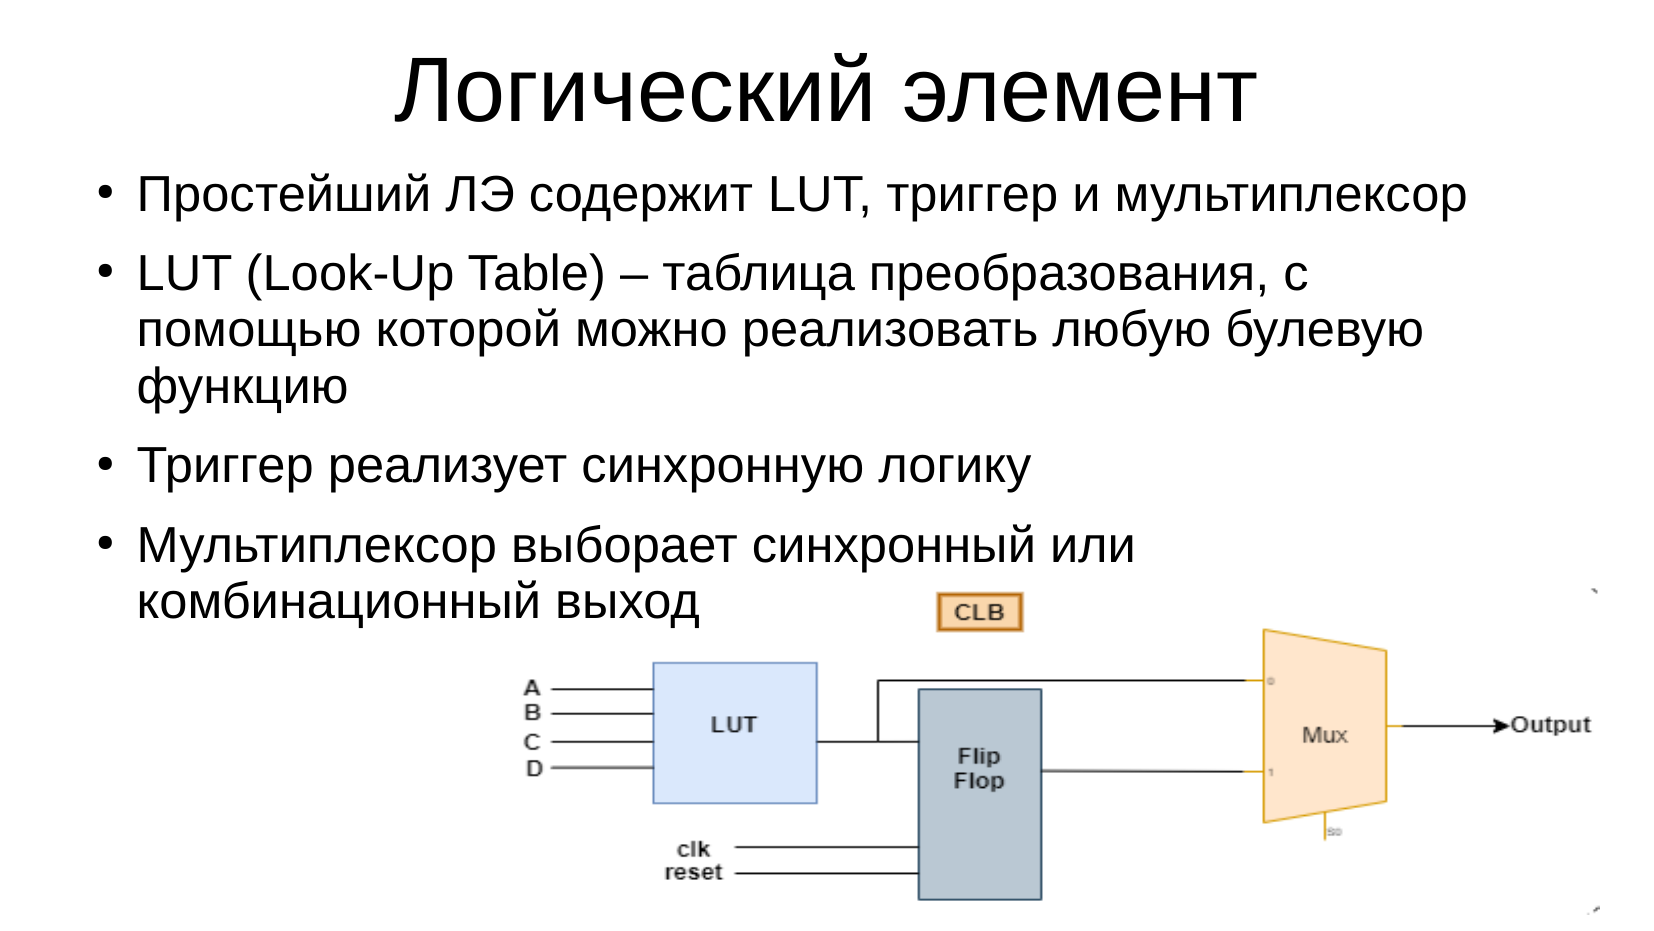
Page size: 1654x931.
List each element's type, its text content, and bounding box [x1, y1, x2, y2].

list Простейший ЛЭ содержит LUT, триггер и мультиплексор LUT (Look-Up Table) – таблица преобразования, с помощью которой можно реализовать любую булевую функцию Триггер реализует синхронную логику Мультиплексор выборает синхронный или комбинационный выход [82, 165, 1546, 631]
picture [504, 587, 1600, 916]
title Логический элемент [82, 15, 1571, 166]
